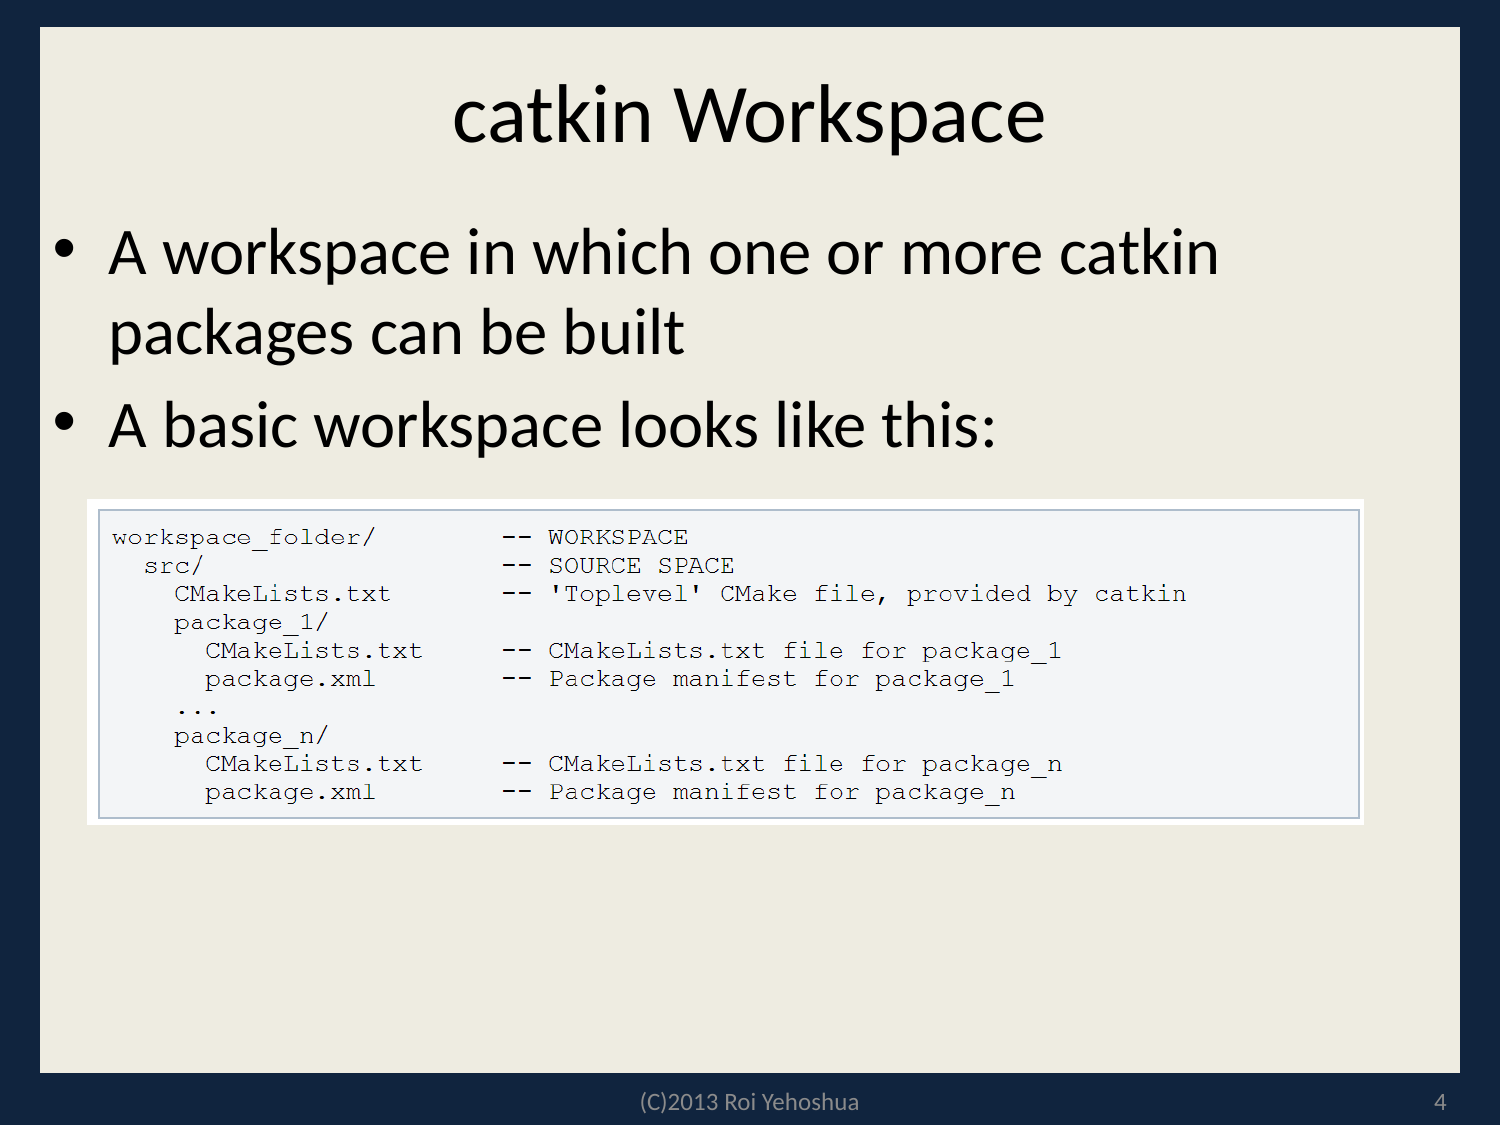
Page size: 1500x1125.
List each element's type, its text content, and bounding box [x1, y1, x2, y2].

list A workspace in which one or more catkin packages can be built A basic workspace looks like this: [37, 200, 1463, 1080]
picture [87, 499, 1364, 825]
title catkin Workspace [37, 31, 1463, 188]
footer (C)2013 Roi Yehoshua [512, 1074, 988, 1125]
slide_number <number> [1111, 1080, 1462, 1125]
